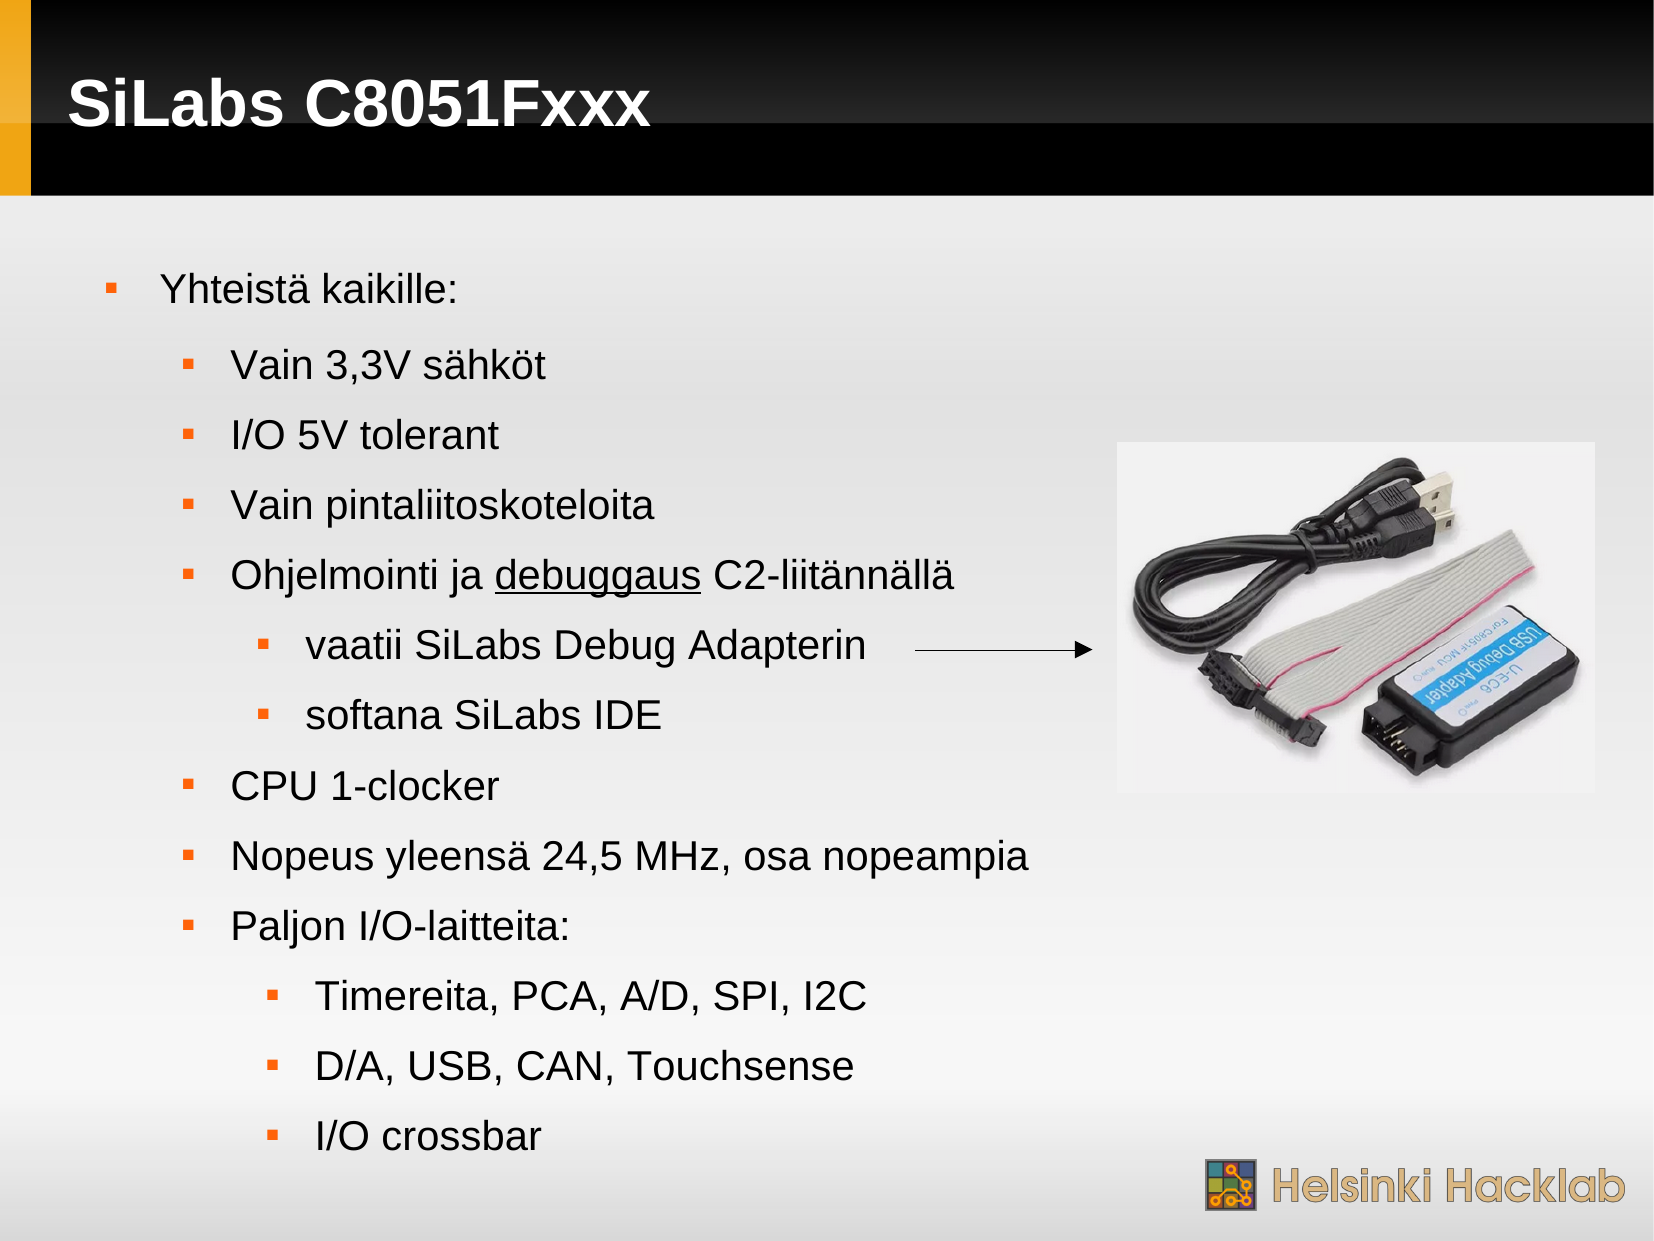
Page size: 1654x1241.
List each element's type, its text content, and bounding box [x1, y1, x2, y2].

title SiLabs C8051Fxxx [67, 0, 1556, 208]
list Yhteistä kaikille: Vain 3,3V sähköt I/O 5V tolerant Vain pintaliitoskoteloita Ohjelmointi ja debuggaus C2-liitännällä vaatii SiLabs Debug Adapterin softana SiLabs IDE CPU 1-clocker Nopeus yleensä 24,5 MHz, osa nopeampia Paljon I/O-laitteita: Timereita, PCA, A/D, SPI, I2C D/A, USB, CAN, Touchsense I/O crossbar [88, 265, 1093, 1230]
picture [0, 0, 1654, 1241]
